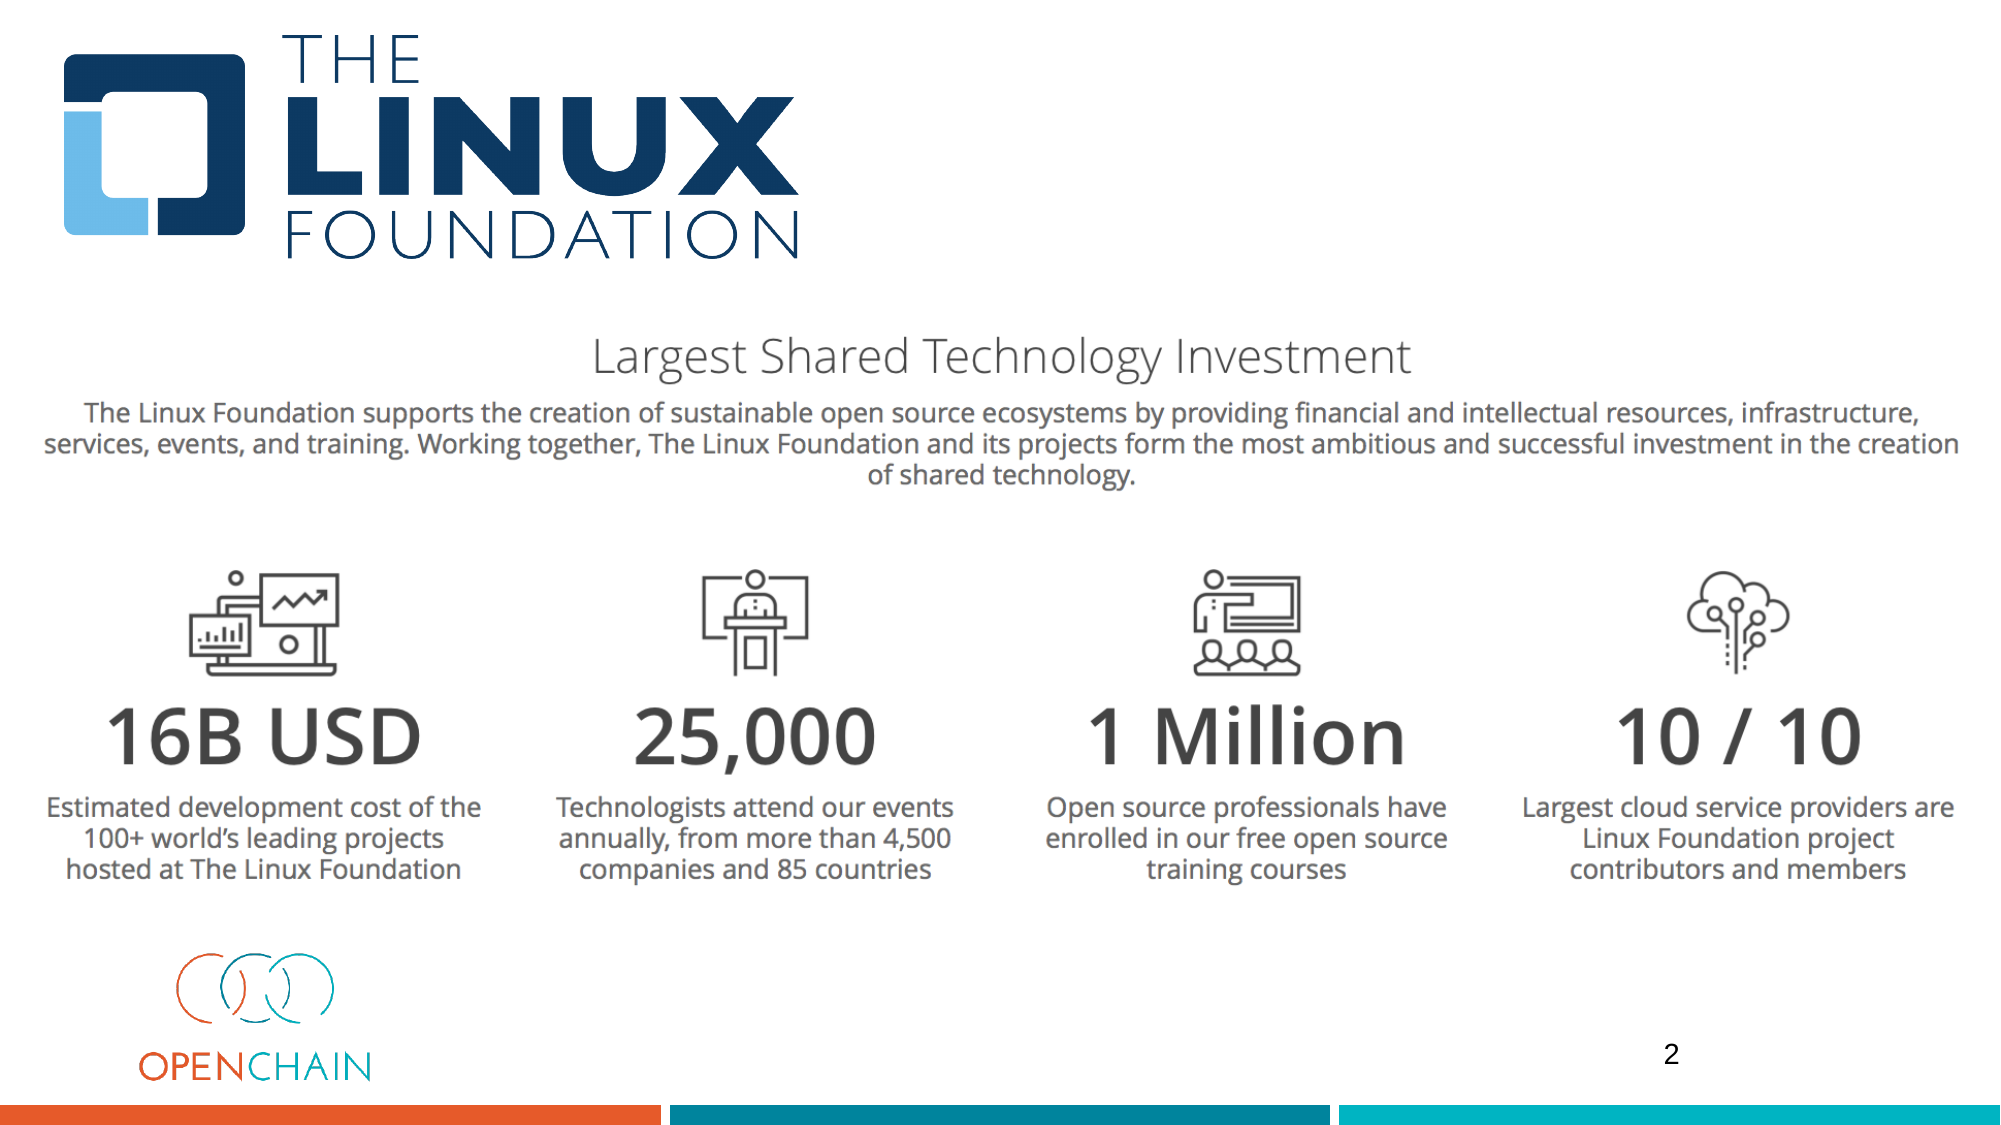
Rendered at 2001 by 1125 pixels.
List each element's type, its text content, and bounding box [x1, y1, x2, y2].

text_box 2 [1648, 1022, 1863, 1083]
picture [64, 35, 799, 259]
picture [0, 312, 2000, 913]
